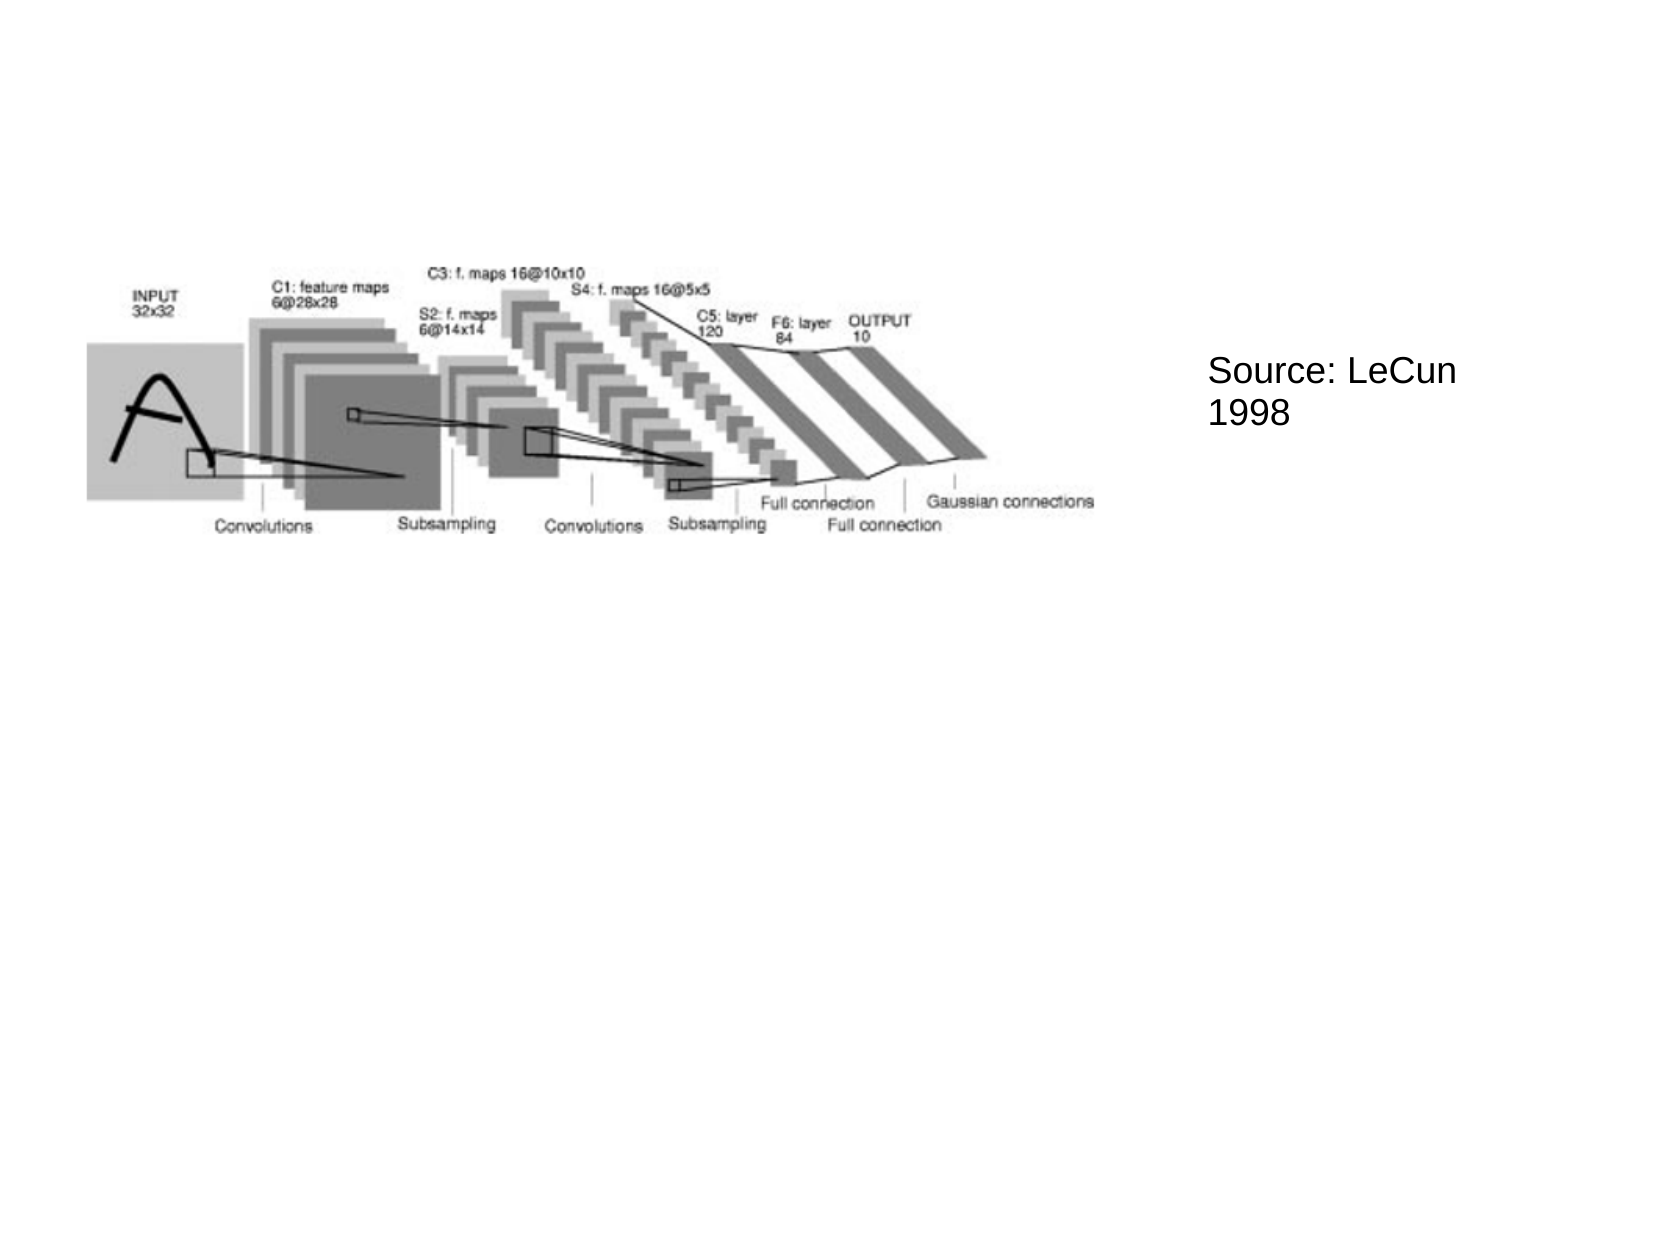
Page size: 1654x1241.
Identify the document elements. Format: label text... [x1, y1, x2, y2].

text_box Source: LeCun 1998 [1192, 342, 1560, 442]
picture [59, 247, 1127, 545]
